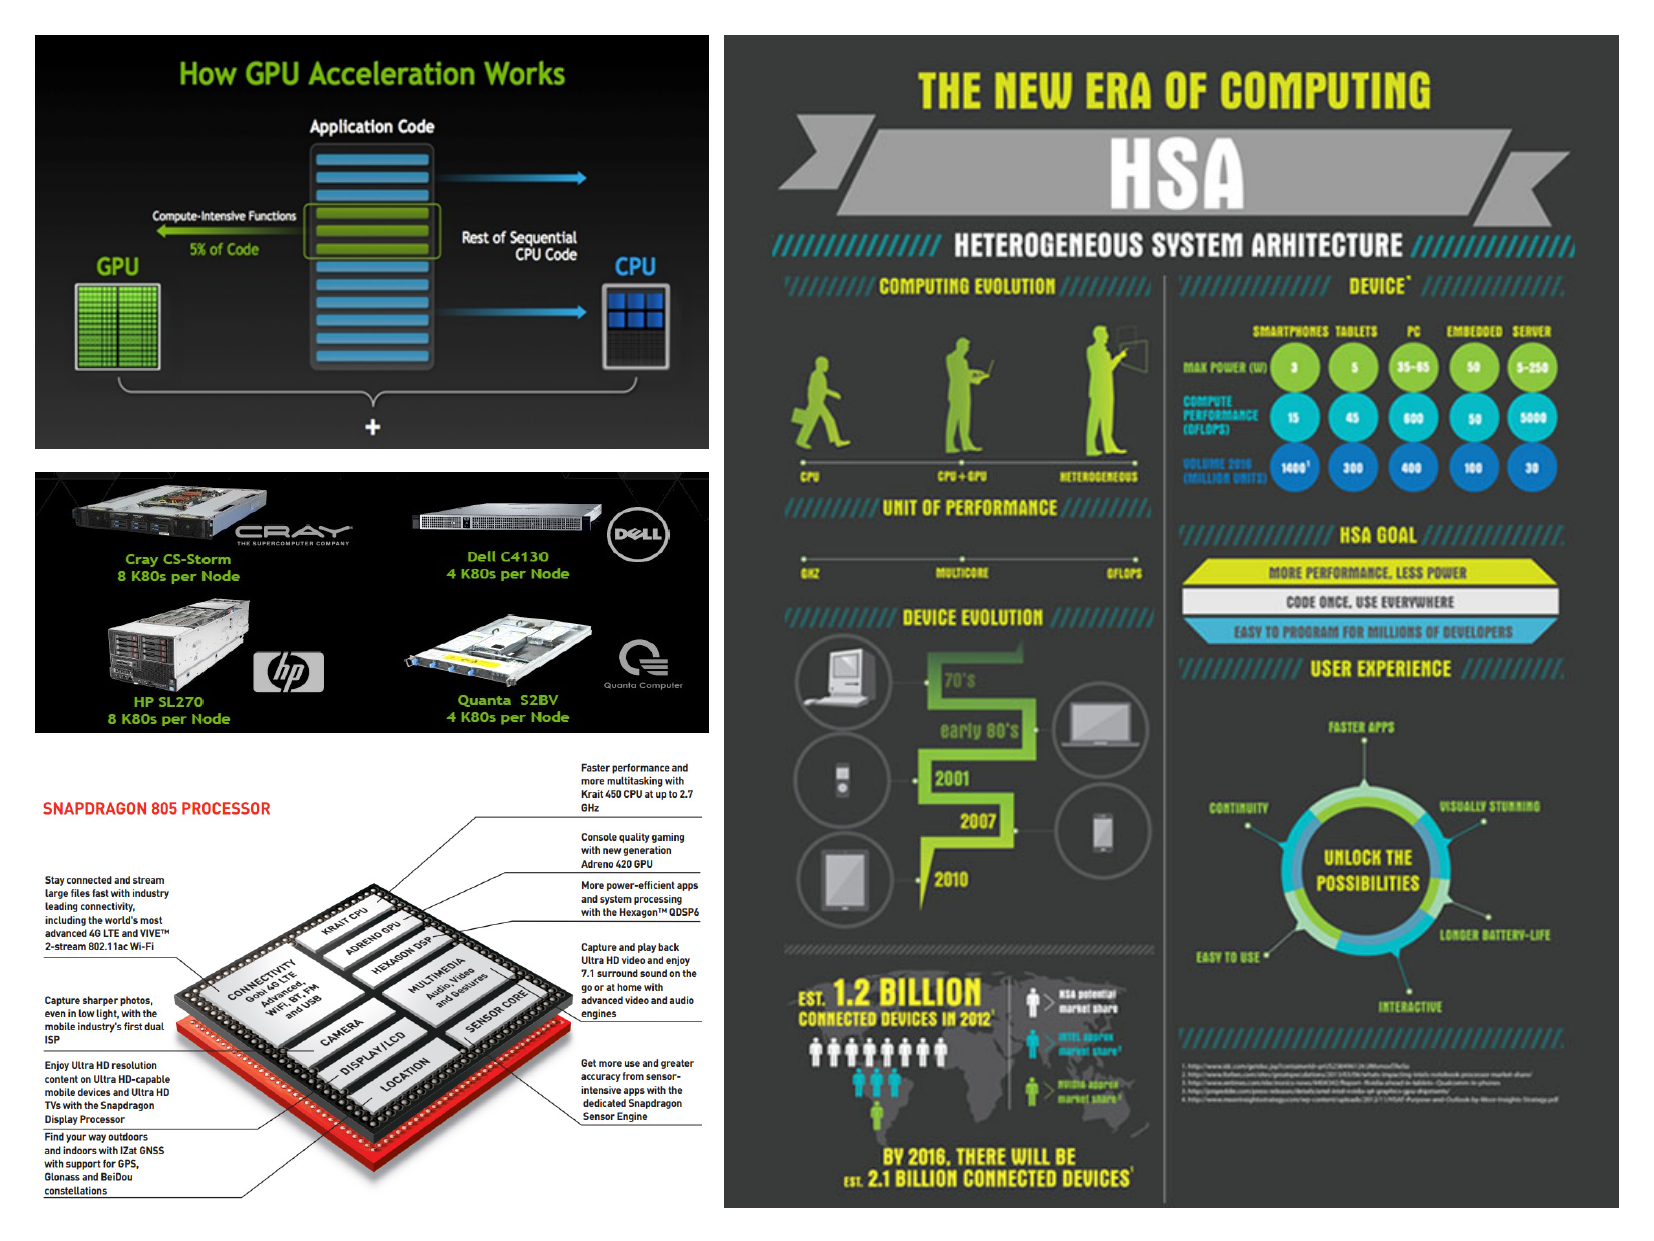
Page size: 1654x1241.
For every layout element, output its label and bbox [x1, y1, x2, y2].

picture [724, 35, 1619, 1208]
picture [35, 35, 709, 449]
picture [35, 755, 709, 1205]
picture [35, 472, 709, 733]
